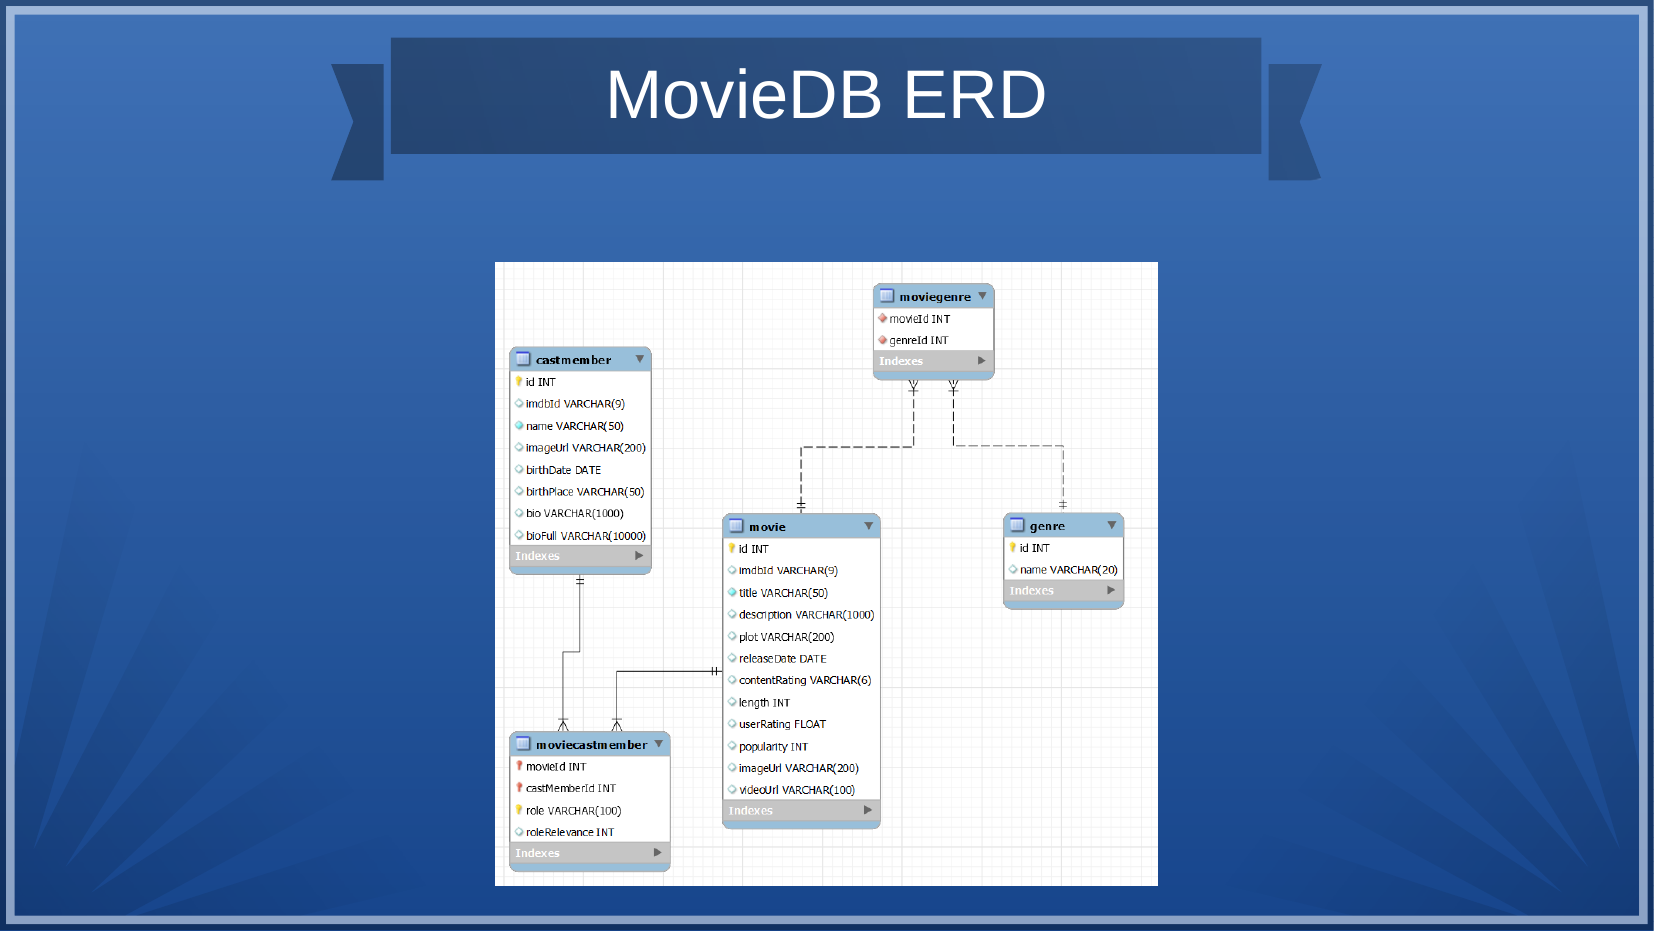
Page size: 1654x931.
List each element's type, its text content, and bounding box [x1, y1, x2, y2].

title MovieDB ERD [389, 35, 1264, 154]
picture [495, 262, 1158, 886]
